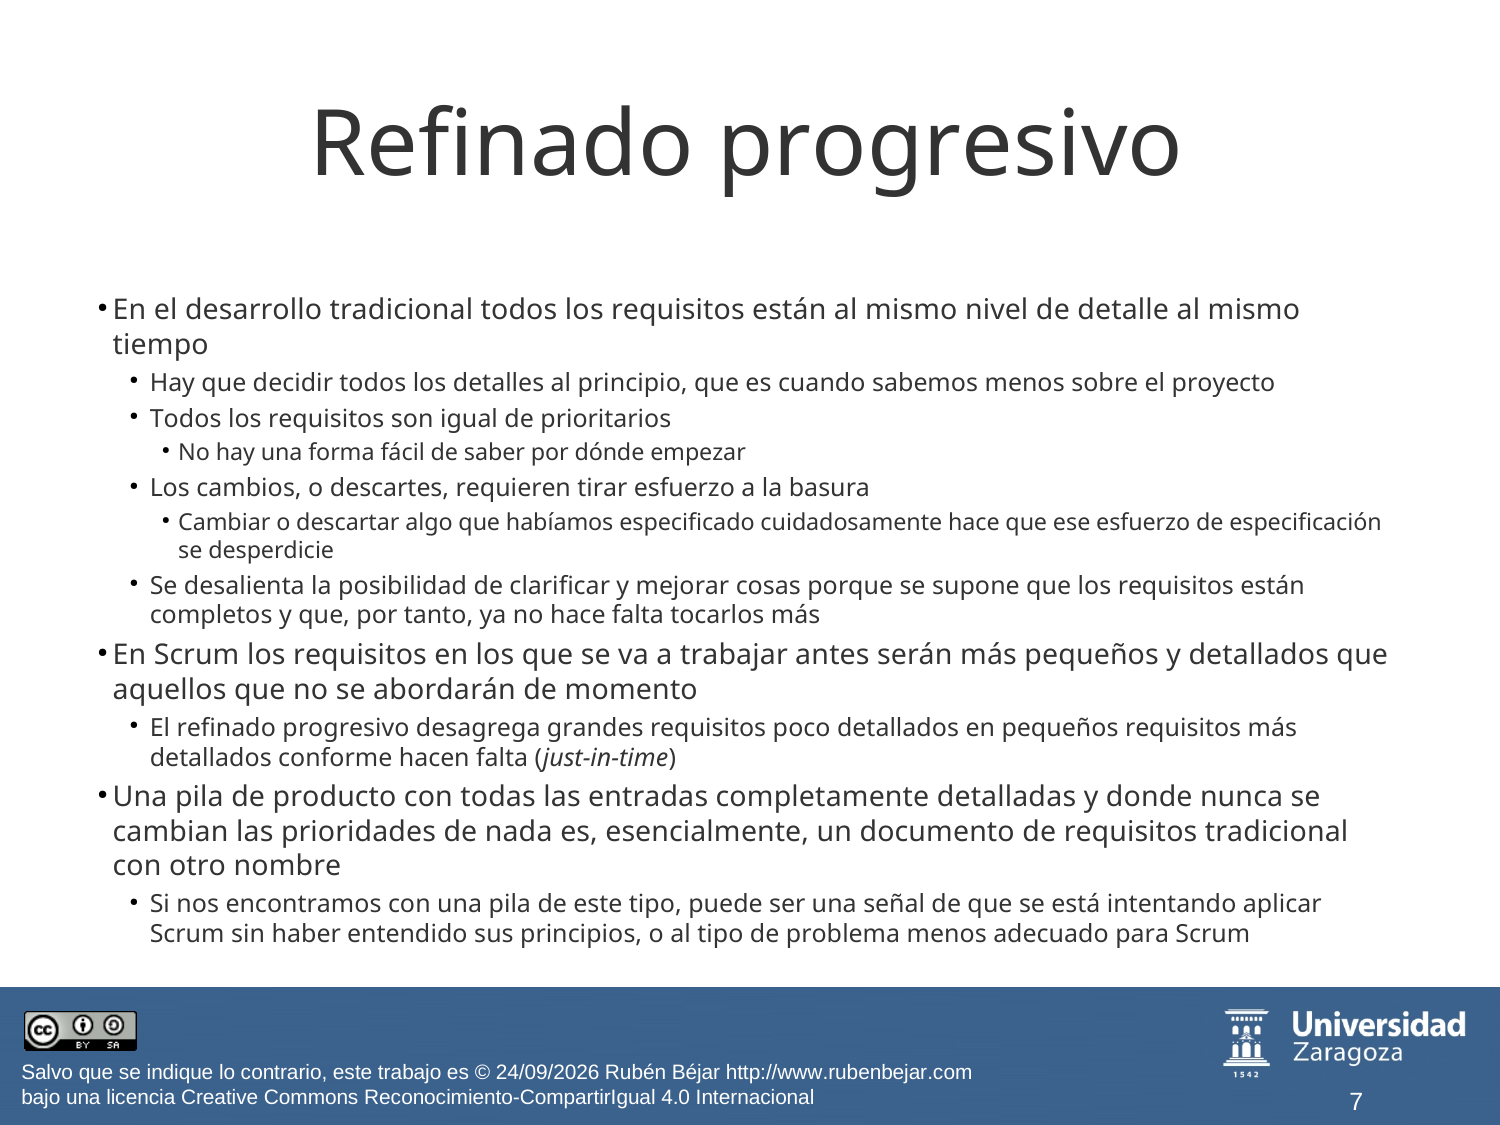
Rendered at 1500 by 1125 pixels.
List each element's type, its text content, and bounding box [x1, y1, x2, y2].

list En el desarrollo tradicional todos los requisitos están al mismo nivel de detalle al mismo tiempo Hay que decidir todos los detalles al principio, que es cuando sabemos menos sobre el proyecto Todos los requisitos son igual de prioritarios No hay una forma fácil de saber por dónde empezar Los cambios, o descartes, requieren tirar esfuerzo a la basura Cambiar o descartar algo que habíamos especificado cuidadosamente hace que ese esfuerzo de especificación se desperdicie Se desalienta la posibilidad de clarificar y mejorar cosas porque se supone que los requisitos están completos y que, por tanto, ya no hace falta tocarlos más En Scrum los requisitos en los que se va a trabajar antes serán más pequeños y detallados que aquellos que no se abordarán de momento El refinado progresivo desagrega grandes requisitos poco detallados en pequeños requisitos más detallados conforme hacen falta (just-in-time) Una pila de producto con todas las entradas completamente detalladas y donde nunca se cambian las prioridades de nada es, esencialmente, un documento de requisitos tradicional con otro nombre Si nos encontramos con una pila de este tipo, puede ser una señal de que se está intentando aplicar Scrum sin haber entendido sus principios, o al tipo de problema menos adecuado para Scrum [82, 283, 1418, 969]
title Refinado progresivo [74, 21, 1420, 257]
picture [0, 987, 1500, 1125]
